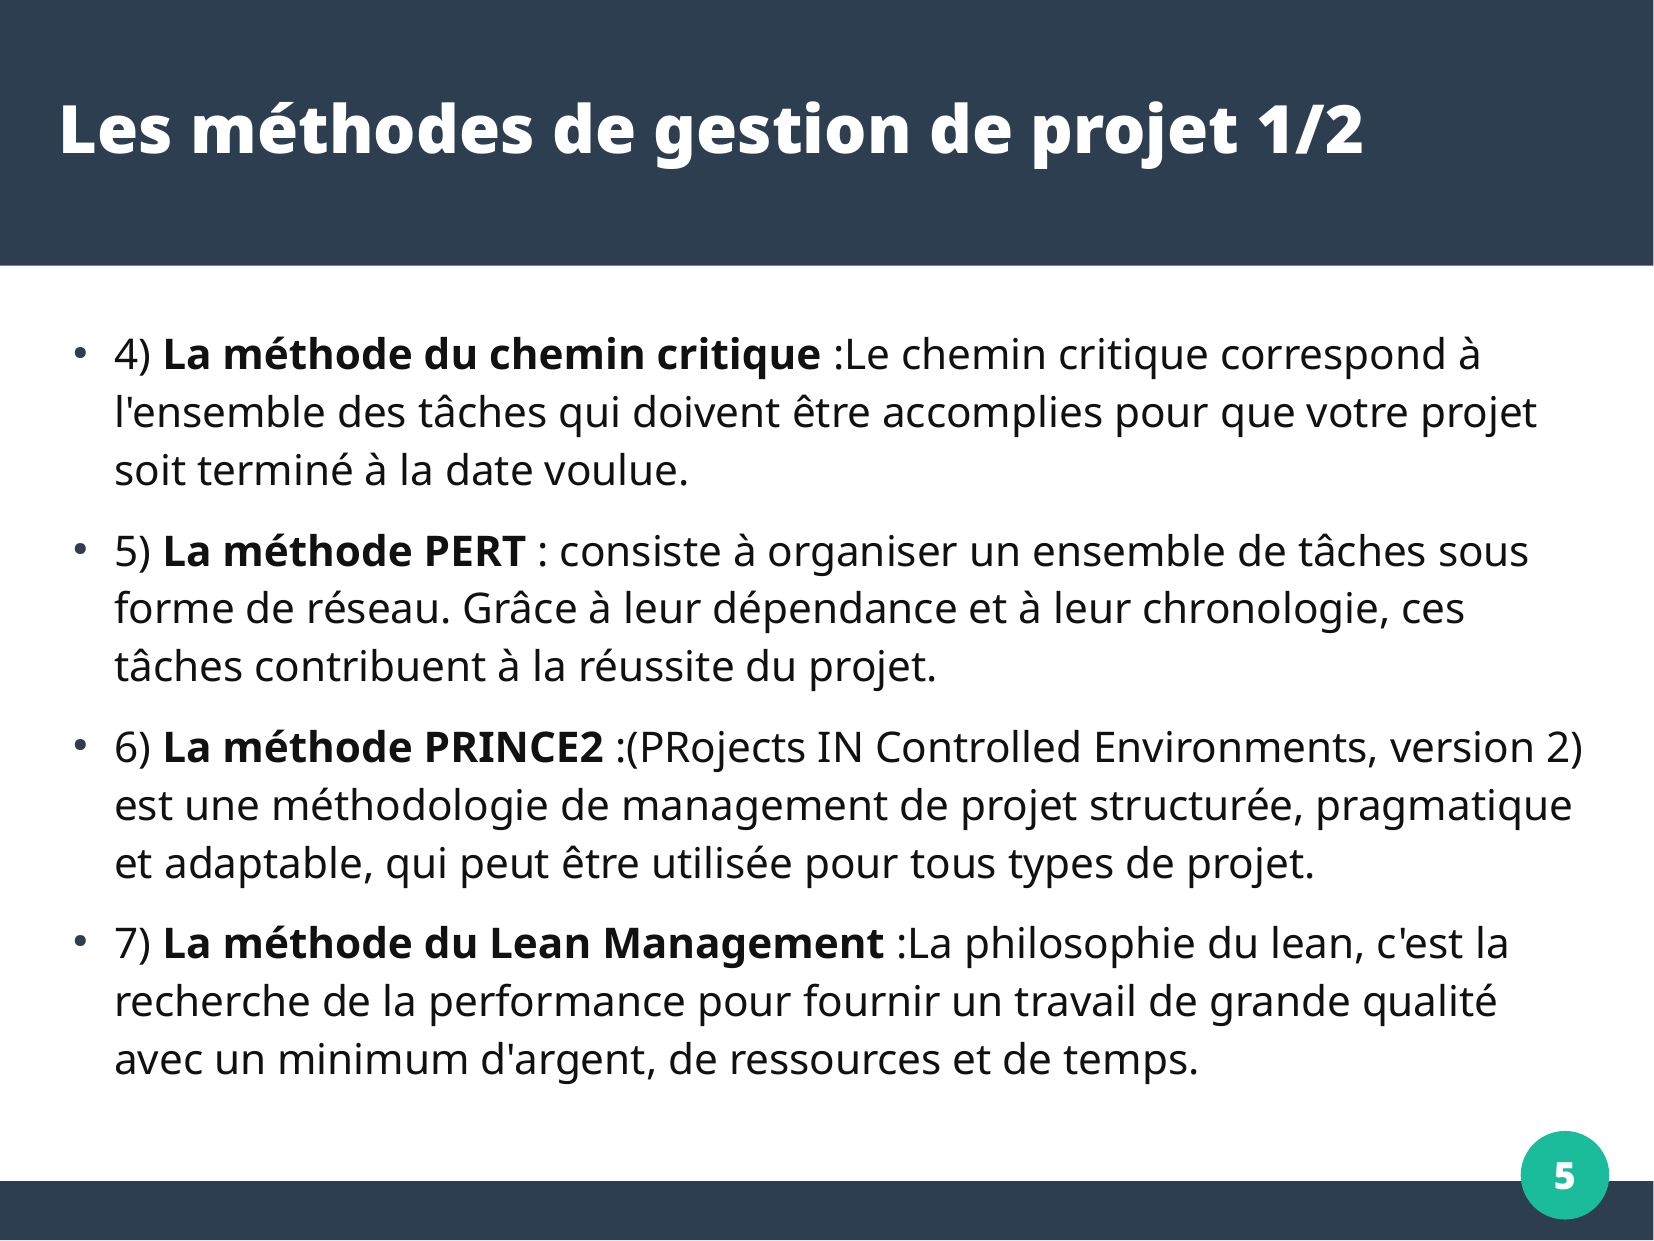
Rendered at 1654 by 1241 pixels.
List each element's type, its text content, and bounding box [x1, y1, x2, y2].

list 4) La méthode du chemin critique :Le chemin critique correspond à l'ensemble des tâches qui doivent être accomplies pour que votre projet soit terminé à la date voulue. 5) La méthode PERT : consiste à organiser un ensemble de tâches sous forme de réseau. Grâce à leur dépendance et à leur chronologie, ces tâches contribuent à la réussite du projet. 6) La méthode PRINCE2 :(PRojects IN Controlled Environments, version 2) est une méthodologie de management de projet structurée, pragmatique et adaptable, qui peut être utilisée pour tous types de projet. 7) La méthode du Lean Management :La philosophie du lean, c'est la recherche de la performance pour fournir un travail de grande qualité avec un minimum d'argent, de ressources et de temps. [59, 324, 1595, 1152]
title Les méthodes de gestion de projet 1/2 [59, 49, 1595, 207]
